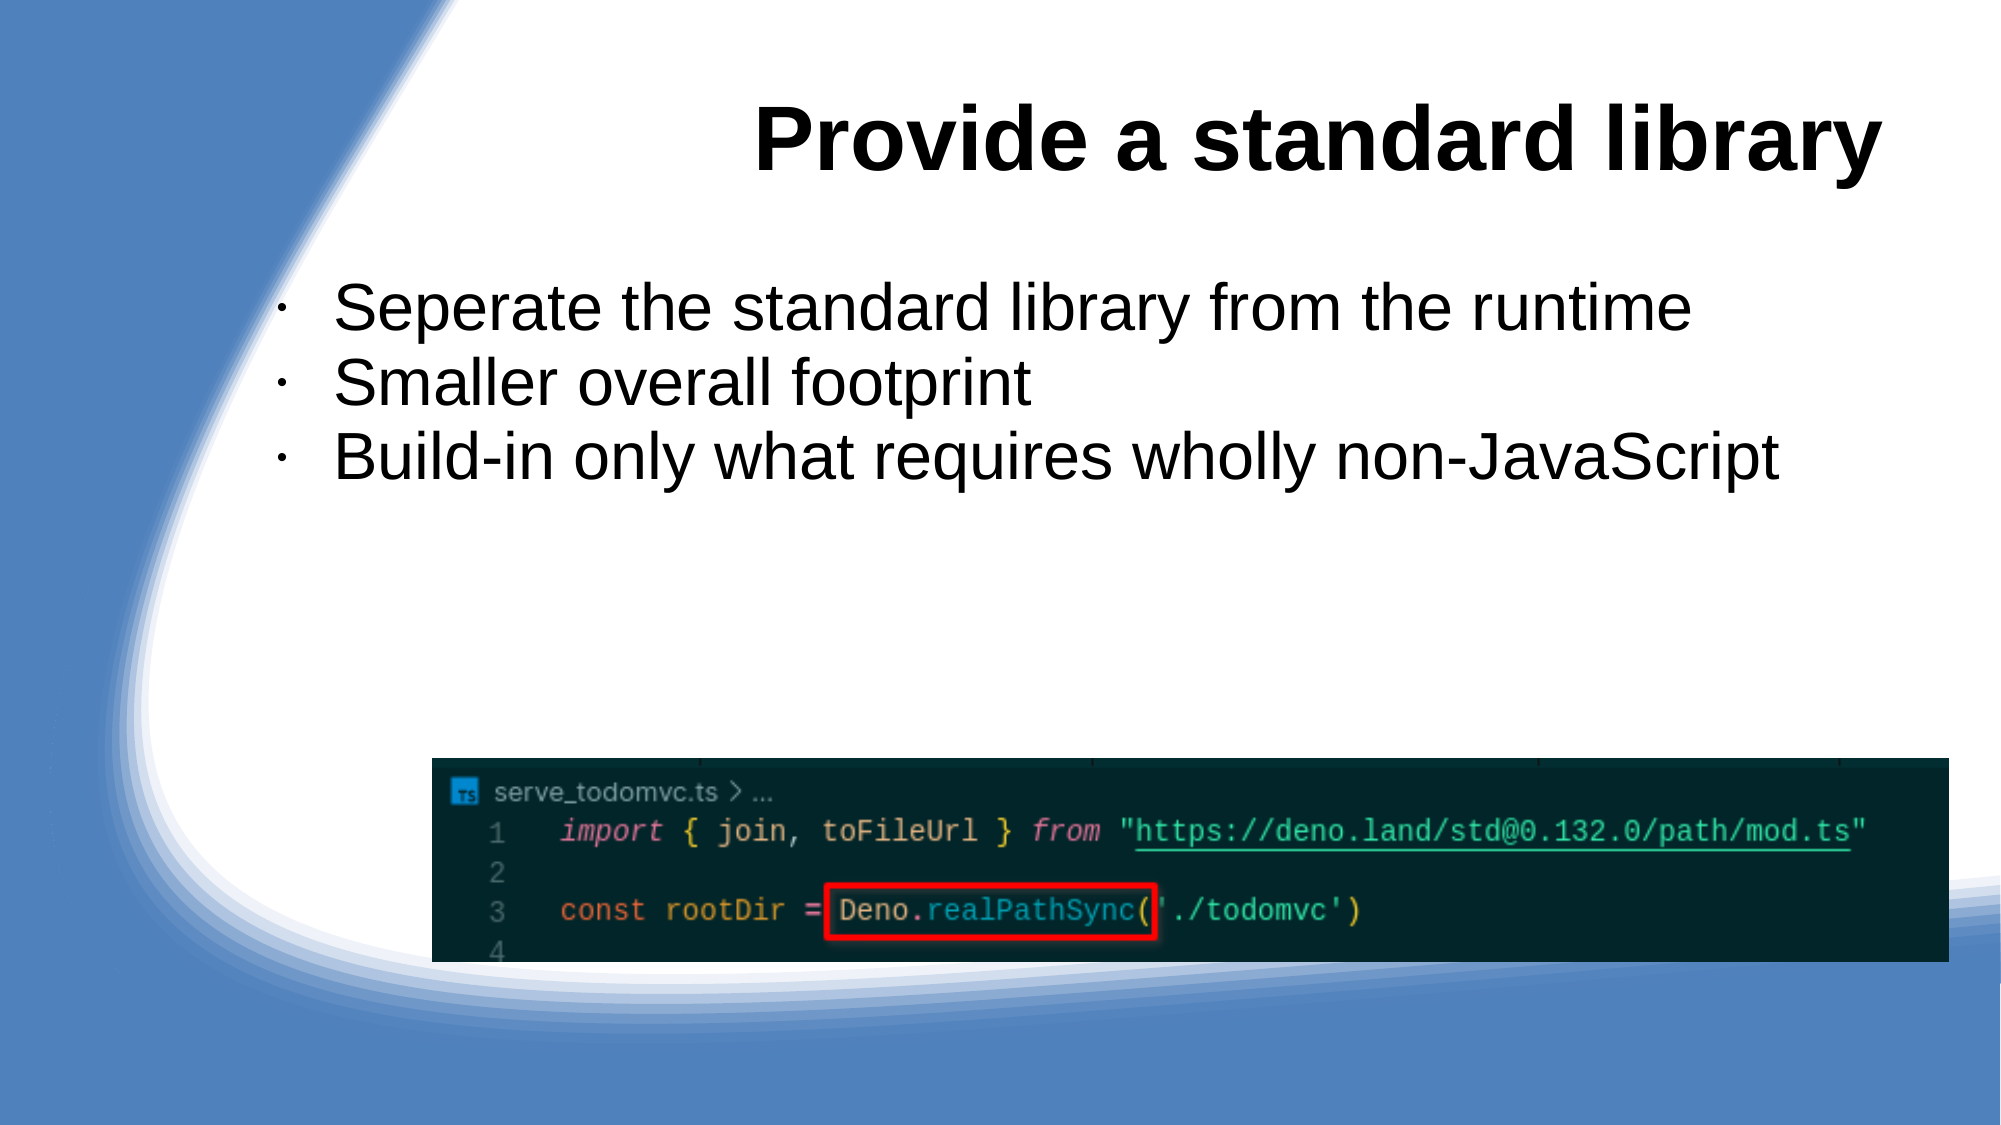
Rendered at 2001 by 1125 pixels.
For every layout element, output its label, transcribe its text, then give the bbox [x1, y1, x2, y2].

picture [432, 758, 1949, 962]
title Provide a standard library [259, 45, 1901, 233]
list Seperate the standard library from the runtime Smaller overall footprint Build-in only what requires wholly non-JavaScript [259, 262, 1901, 1005]
